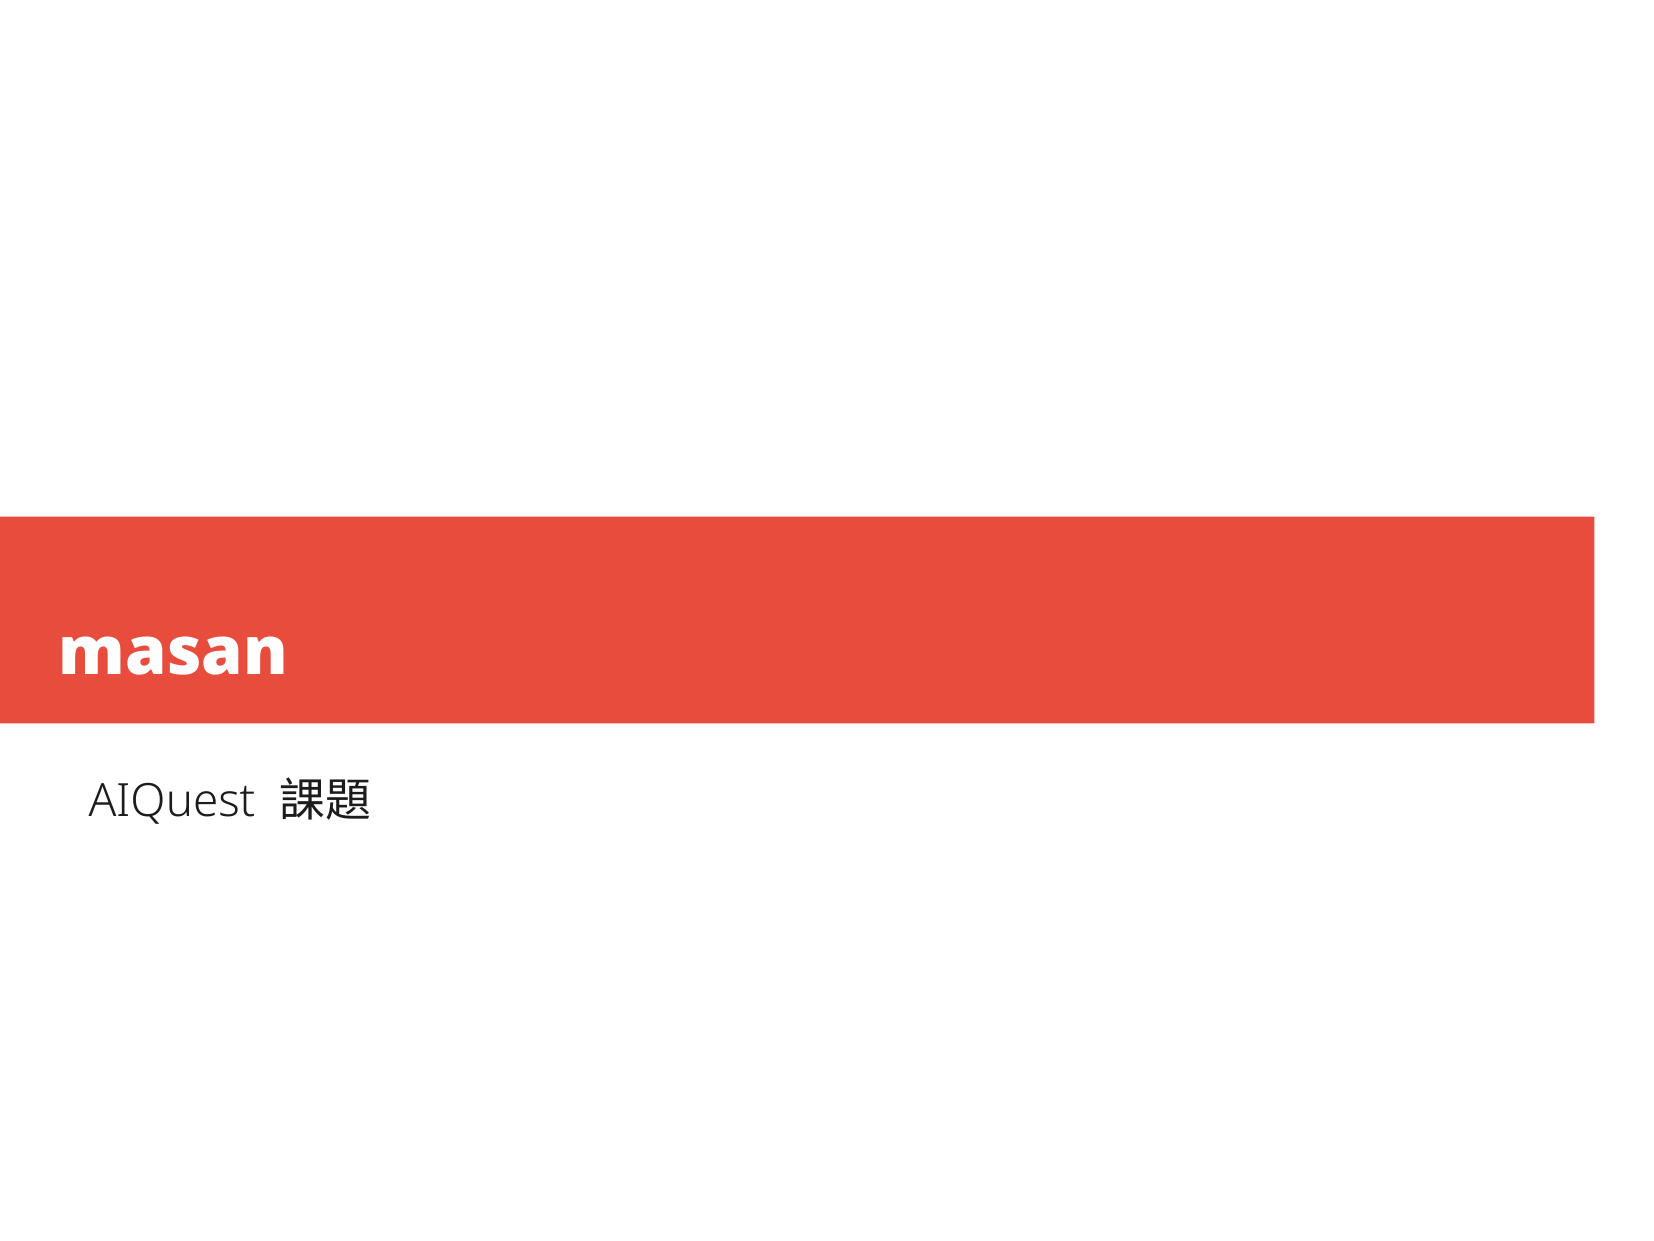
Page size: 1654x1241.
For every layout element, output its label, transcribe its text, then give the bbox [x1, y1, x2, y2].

title masan [59, 546, 1595, 694]
subtitle AIQuest 課題 [88, 767, 1595, 1182]
